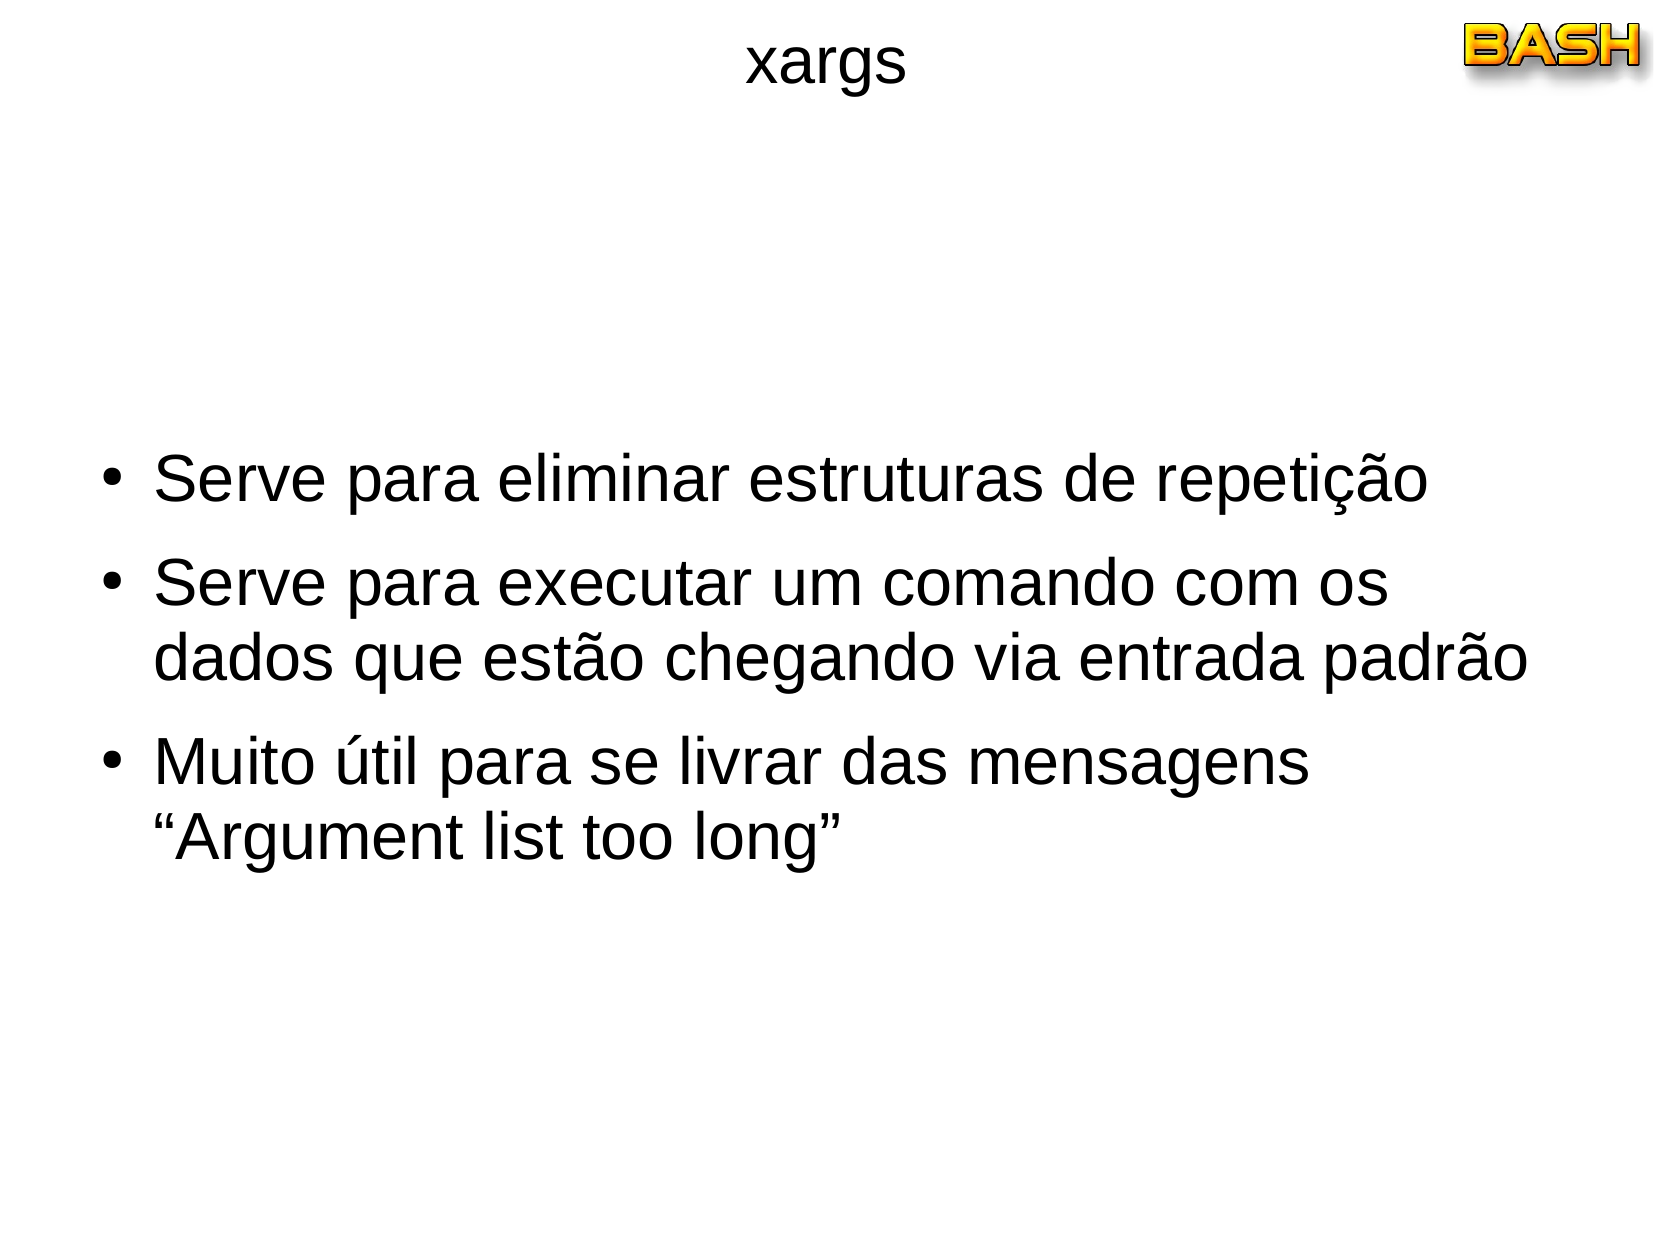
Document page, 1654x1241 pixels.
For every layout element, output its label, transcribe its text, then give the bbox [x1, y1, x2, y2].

picture [1450, 0, 1654, 96]
list Serve para eliminar estruturas de repetição Serve para executar um comando com os dados que estão chegando via entrada padrão Muito útil para se livrar das mensagens “Argument list too long” [82, 441, 1571, 874]
title xargs [82, 22, 1571, 98]
